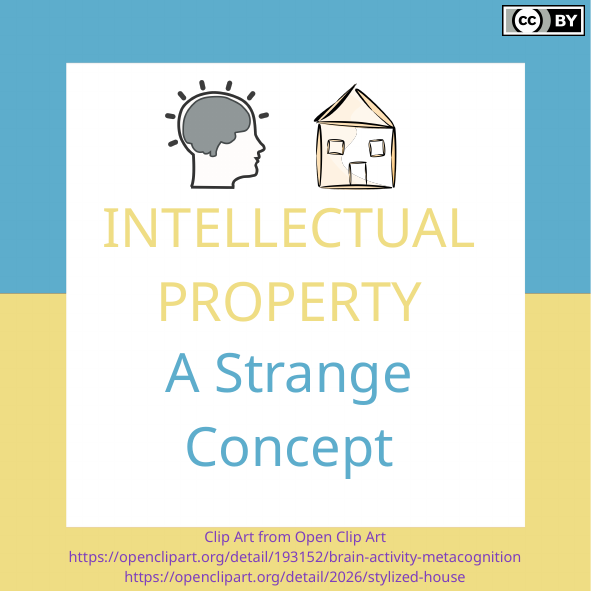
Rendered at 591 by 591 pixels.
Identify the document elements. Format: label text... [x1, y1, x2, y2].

subtitle A Strange Concept [82, 333, 497, 485]
picture [0, 0, 591, 591]
title INTELLECTUAL PROPERTY [82, 196, 497, 331]
text_box Clip Art from Open Clip Art https://openclipart.org/detail/193152/brain-activity-metacognition https://openclipart.org/detail/2026/stylized-house [11, 522, 579, 591]
